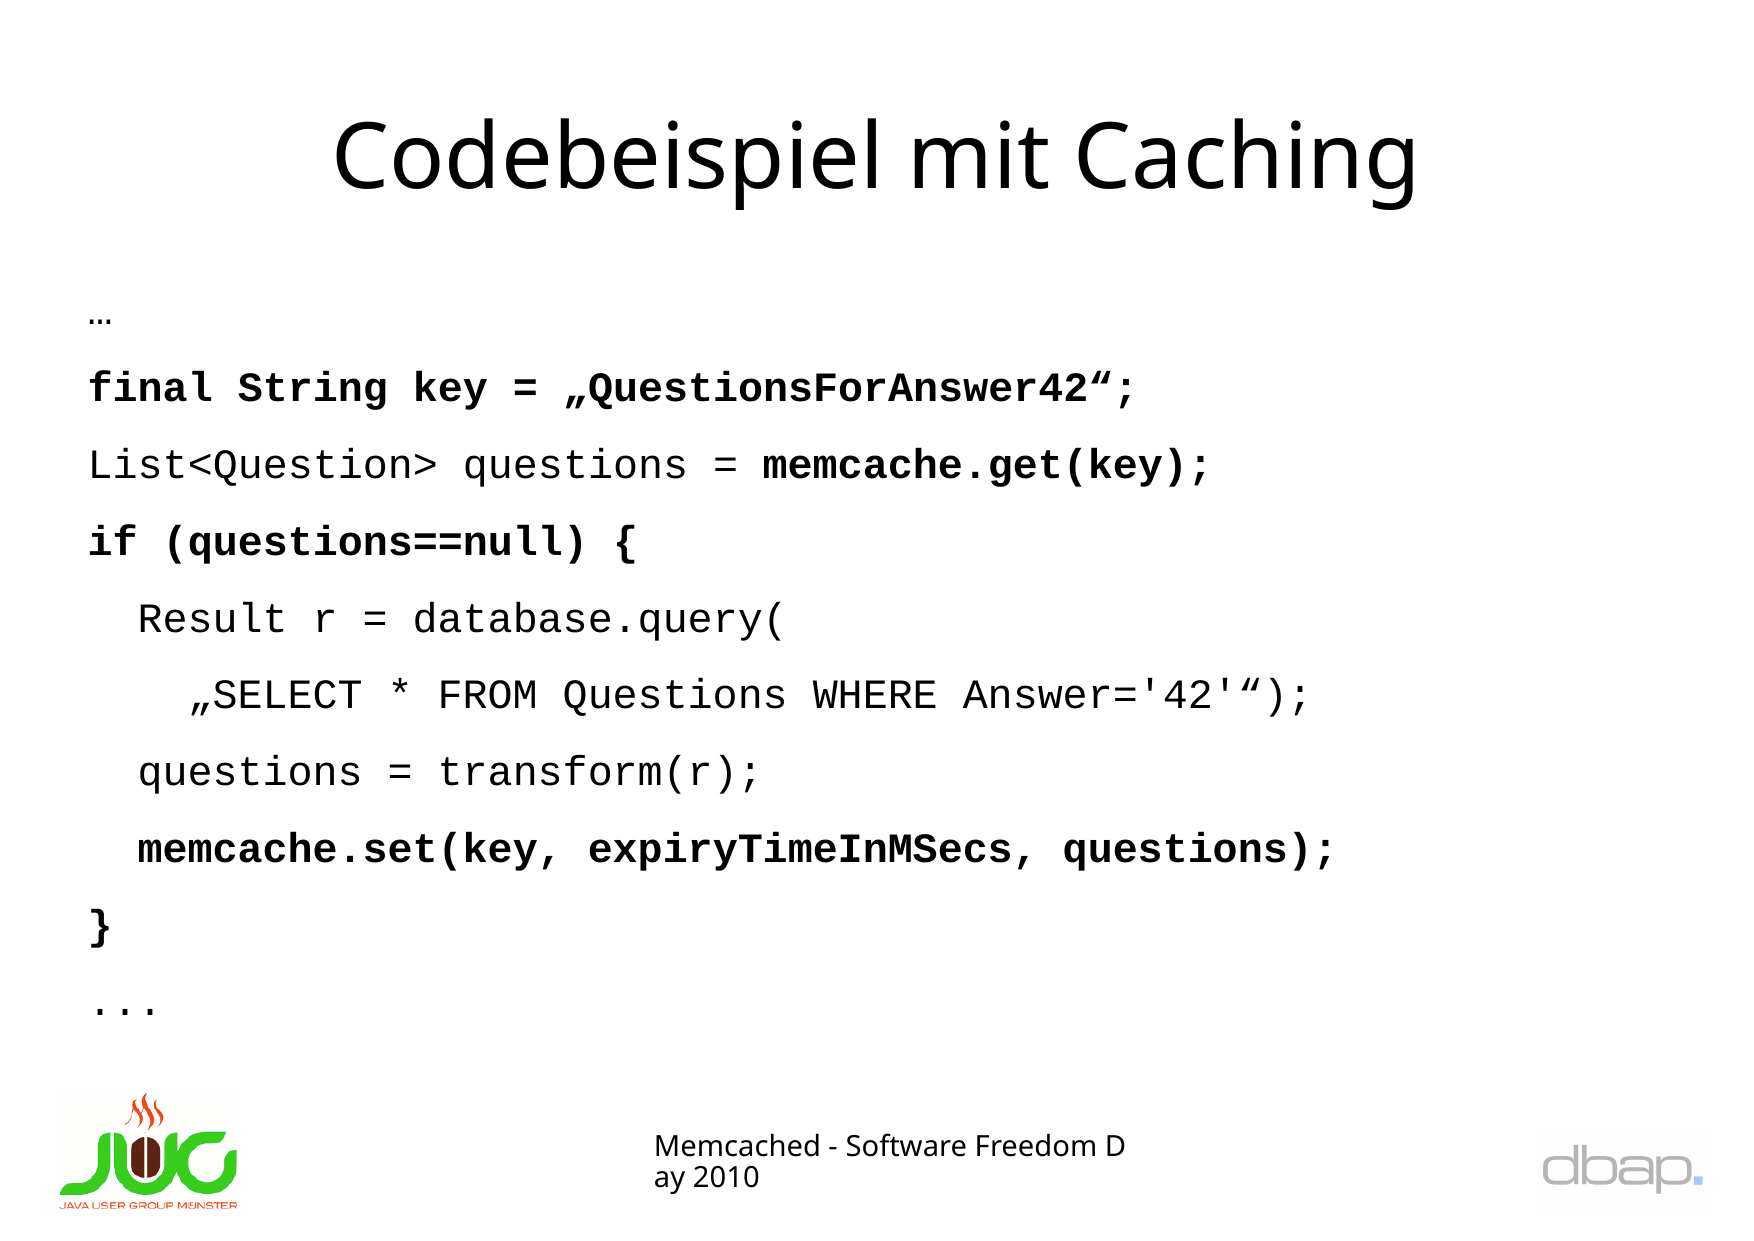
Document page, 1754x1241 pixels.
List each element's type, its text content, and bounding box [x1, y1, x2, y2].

list … final String key = „QuestionsForAnswer42“; List<Question> questions = memcache.get(key); if (questions==null) { Result r = database.query( „SELECT * FROM Questions WHERE Answer='42'“); questions = transform(r); memcache.set(key, expiryTimeInMSecs, questions); } ... [87, 290, 1667, 1094]
picture [1535, 1133, 1713, 1211]
title Codebeispiel mit Caching [87, 56, 1667, 250]
picture [59, 1092, 237, 1209]
